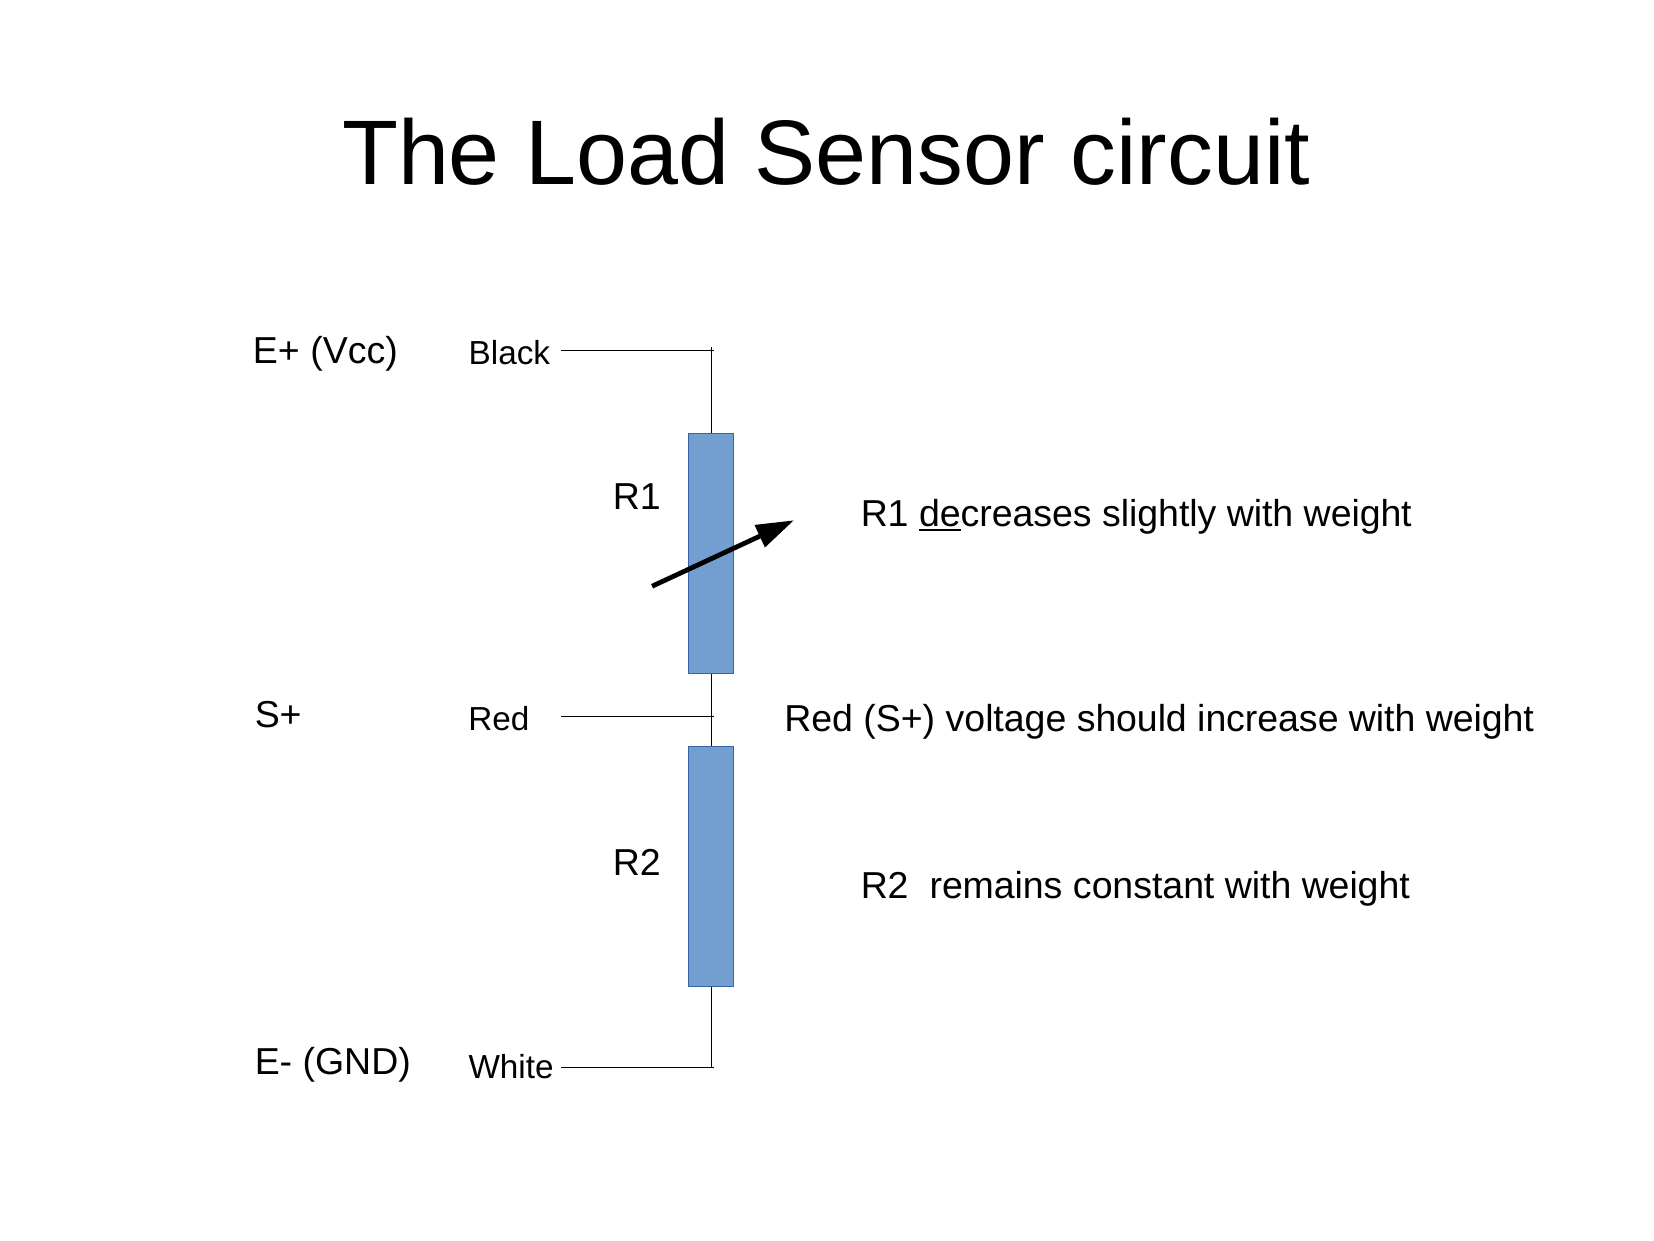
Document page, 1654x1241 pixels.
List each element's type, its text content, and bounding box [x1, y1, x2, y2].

text_box R2 [598, 833, 676, 891]
text_box R1 decreases slightly with weight [846, 485, 1441, 543]
text_box E- (GND) [240, 1033, 426, 1091]
text_box [688, 746, 734, 987]
text_box E+ (Vcc) [238, 322, 413, 380]
text_box [688, 433, 734, 566]
text_box Red [453, 693, 545, 746]
text_box R1 [598, 467, 676, 525]
text_box Red (S+) voltage should increase with weight [769, 690, 1554, 747]
text_box S+ [240, 685, 317, 743]
text_box R2 remains constant with weight [846, 857, 1441, 915]
text_box Black [453, 327, 566, 380]
text_box White [453, 1041, 569, 1094]
text_box [688, 552, 734, 674]
title The Load Sensor circuit [82, 49, 1571, 257]
